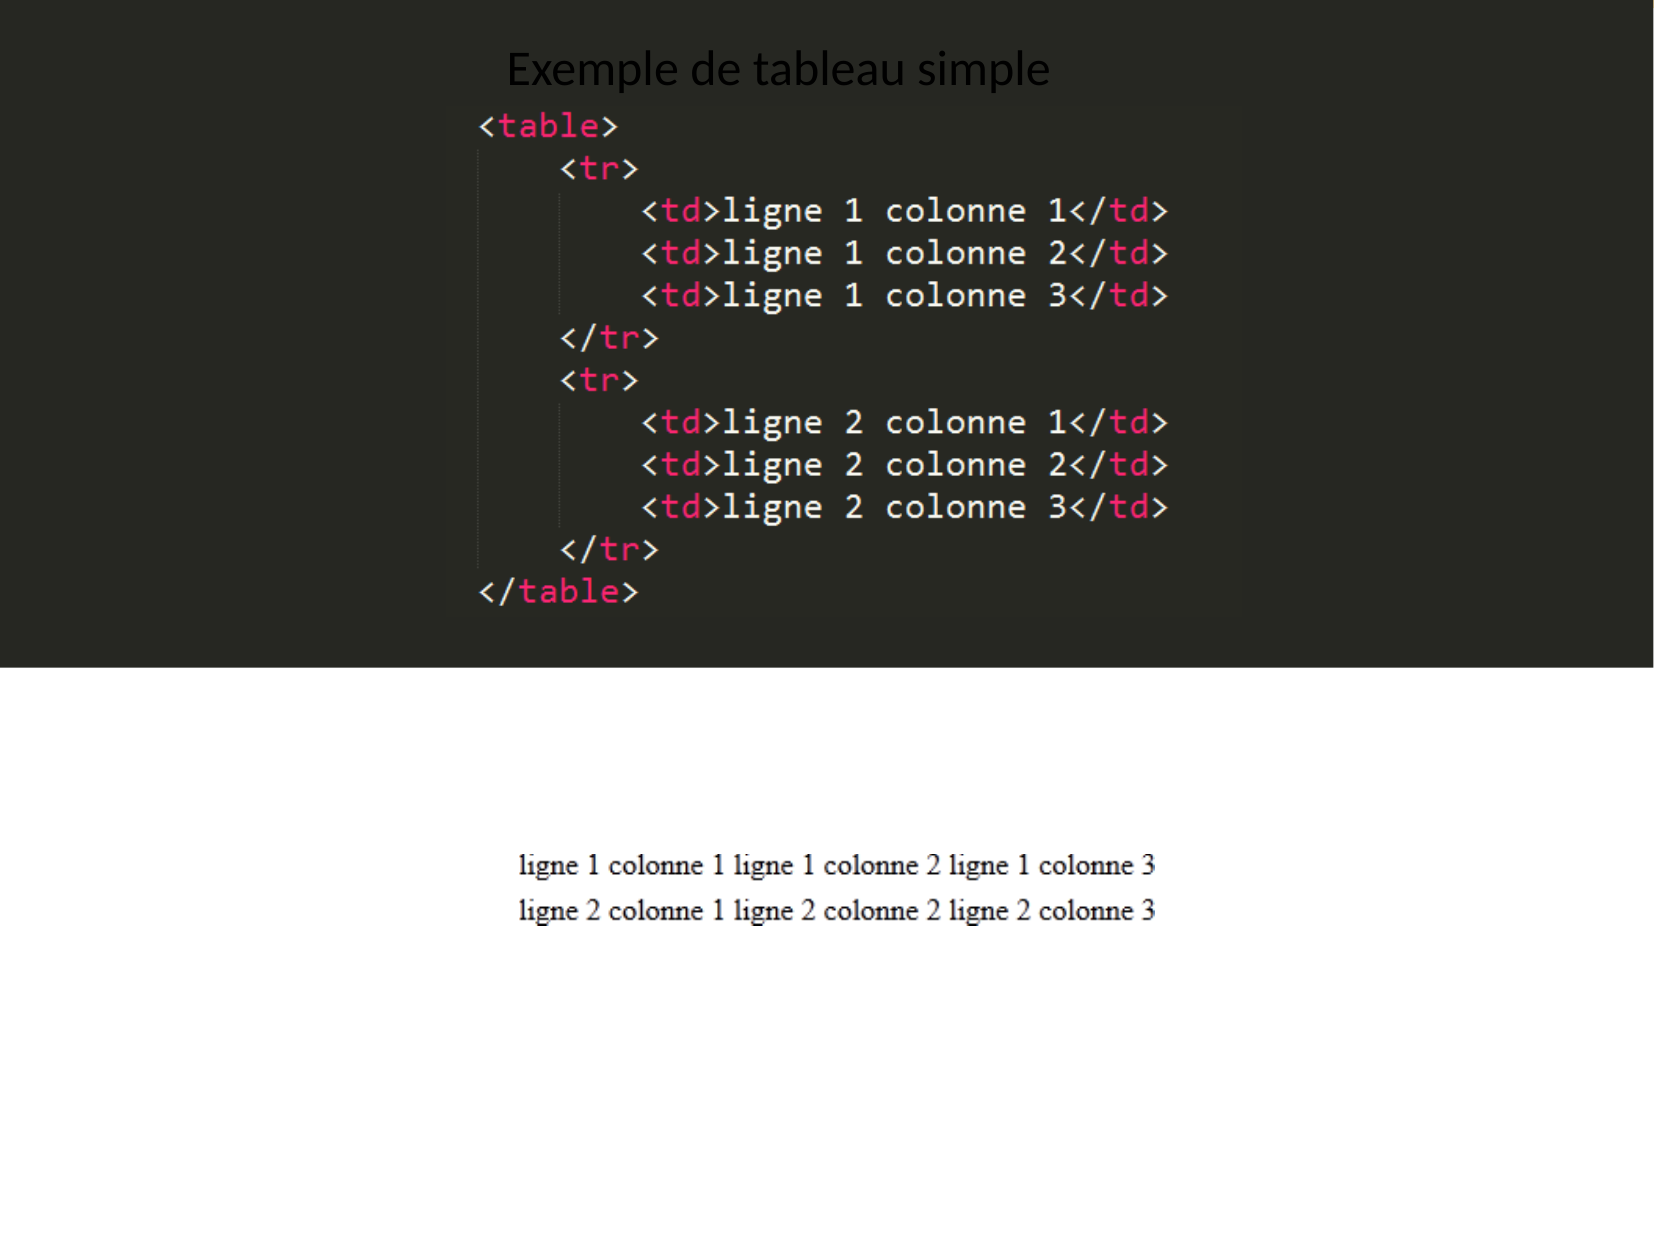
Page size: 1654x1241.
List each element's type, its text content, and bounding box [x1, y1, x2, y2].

title Exemple de tableau simple [504, 33, 1149, 106]
text_box [0, 0, 1654, 668]
picture [519, 854, 1155, 926]
picture [446, 106, 1242, 617]
